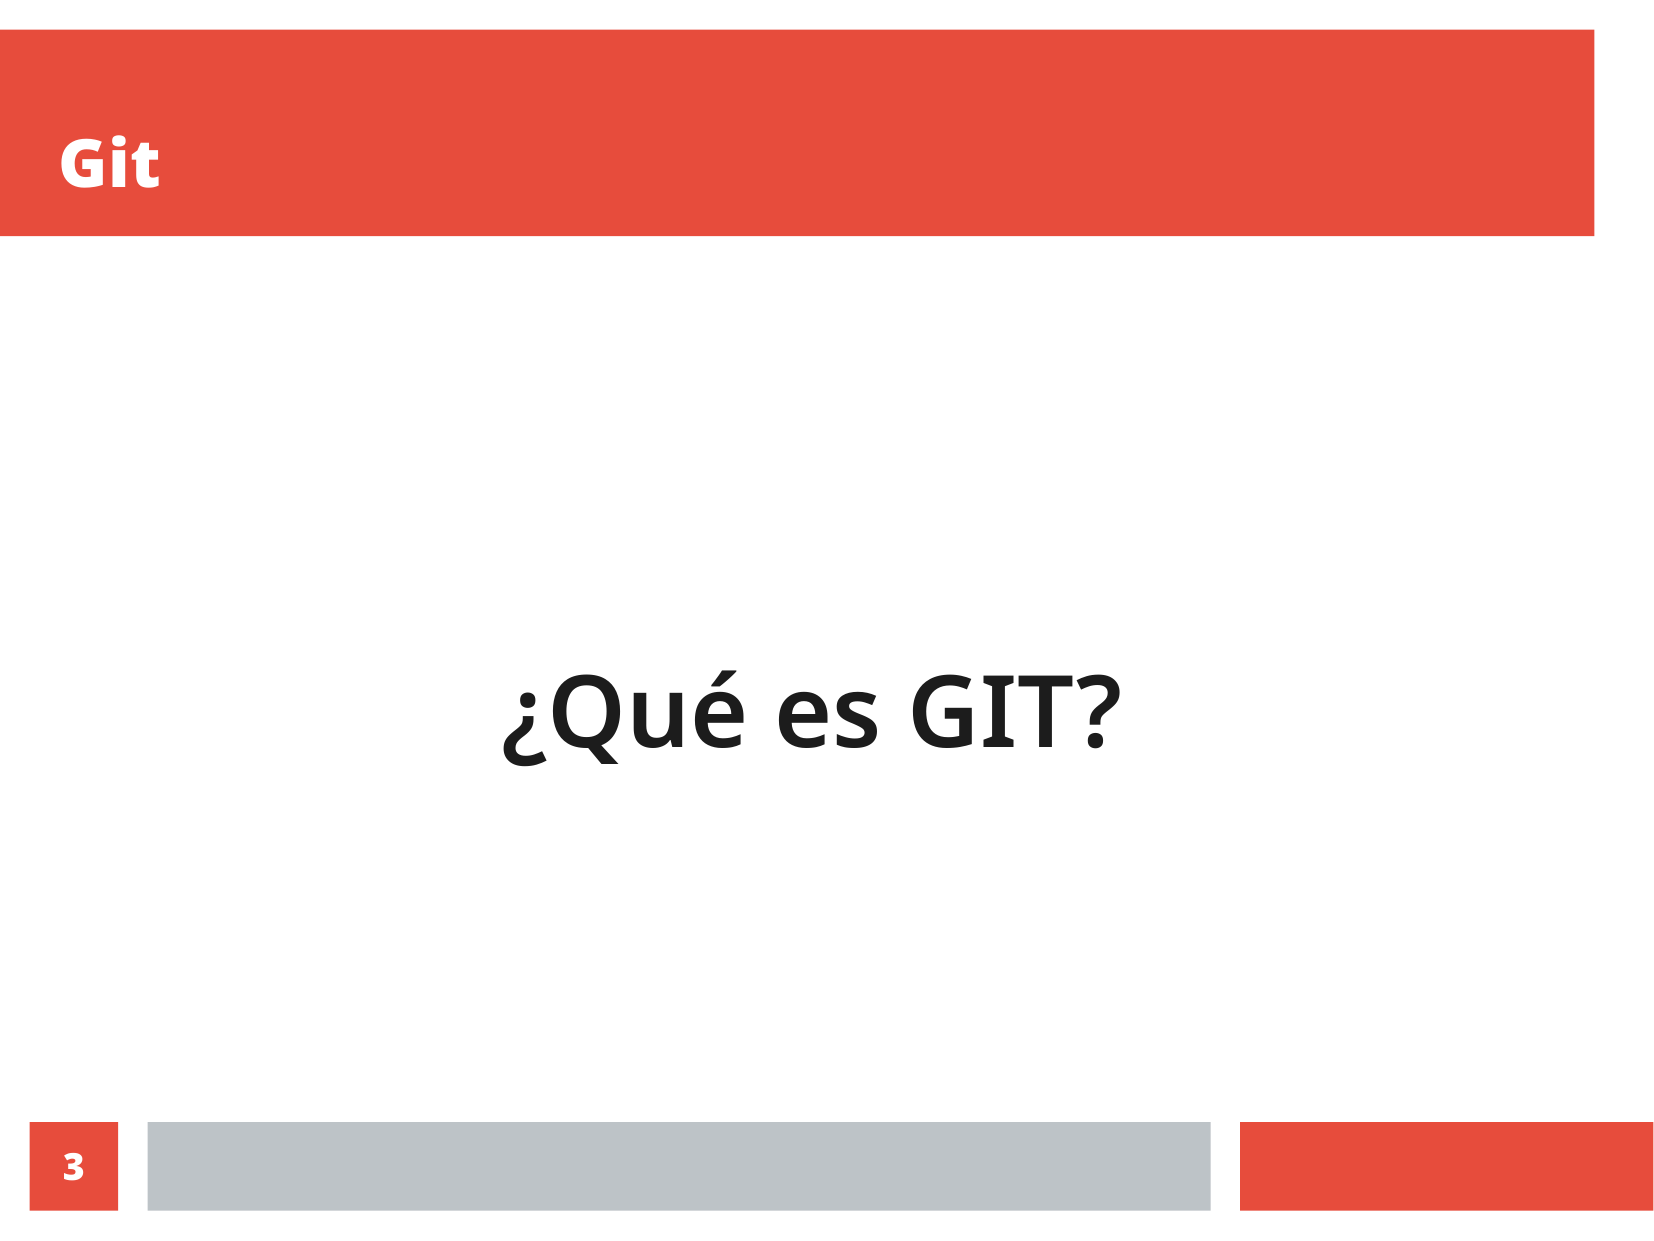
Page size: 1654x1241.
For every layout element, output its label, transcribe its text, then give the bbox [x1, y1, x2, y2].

list ¿Qué es GIT? [59, 324, 1565, 1093]
title Git [59, 59, 1595, 207]
